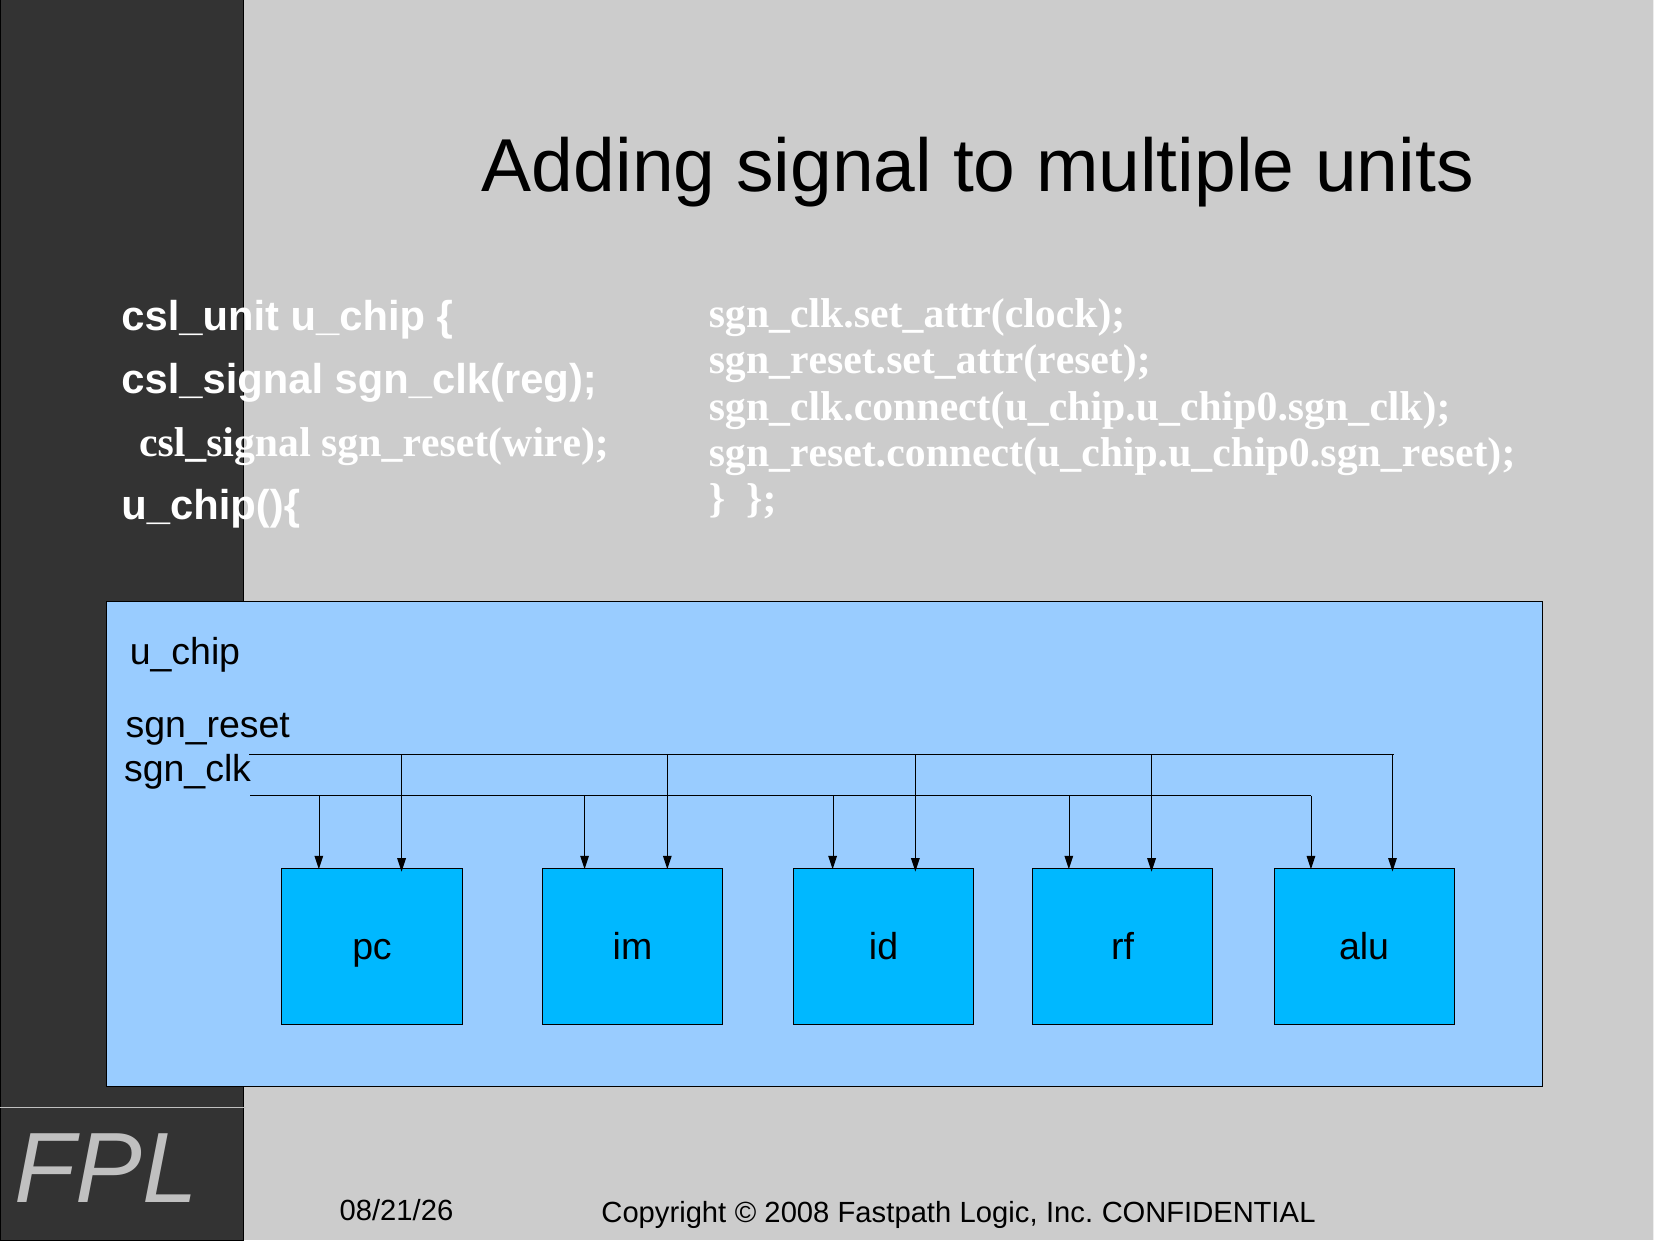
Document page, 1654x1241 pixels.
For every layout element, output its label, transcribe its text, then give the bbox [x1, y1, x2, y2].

text_box [106, 601, 1543, 1087]
text_box im [542, 868, 723, 1025]
text_box sgn_clk.set_attr(clock); sgn_reset.set_attr(reset); sgn_clk.connect(u_chip.u_chip0.sgn_clk); sgn_reset.connect(u_chip.u_chip0.sgn_reset); } }; [676, 283, 1577, 743]
title Adding signal to multiple units [427, 57, 1530, 274]
text_box sgn_clk [109, 739, 277, 800]
text_box rf [1032, 868, 1213, 1025]
text_box u_chip [115, 622, 271, 680]
text_box pc [281, 868, 463, 1025]
text_box id [793, 868, 974, 1025]
list csl_unit u_chip { csl_signal sgn_clk(reg); csl_signal sgn_reset(wire); u_chip(){ [121, 292, 676, 601]
text_box alu [1274, 868, 1455, 1025]
text_box sgn_reset [110, 696, 308, 754]
